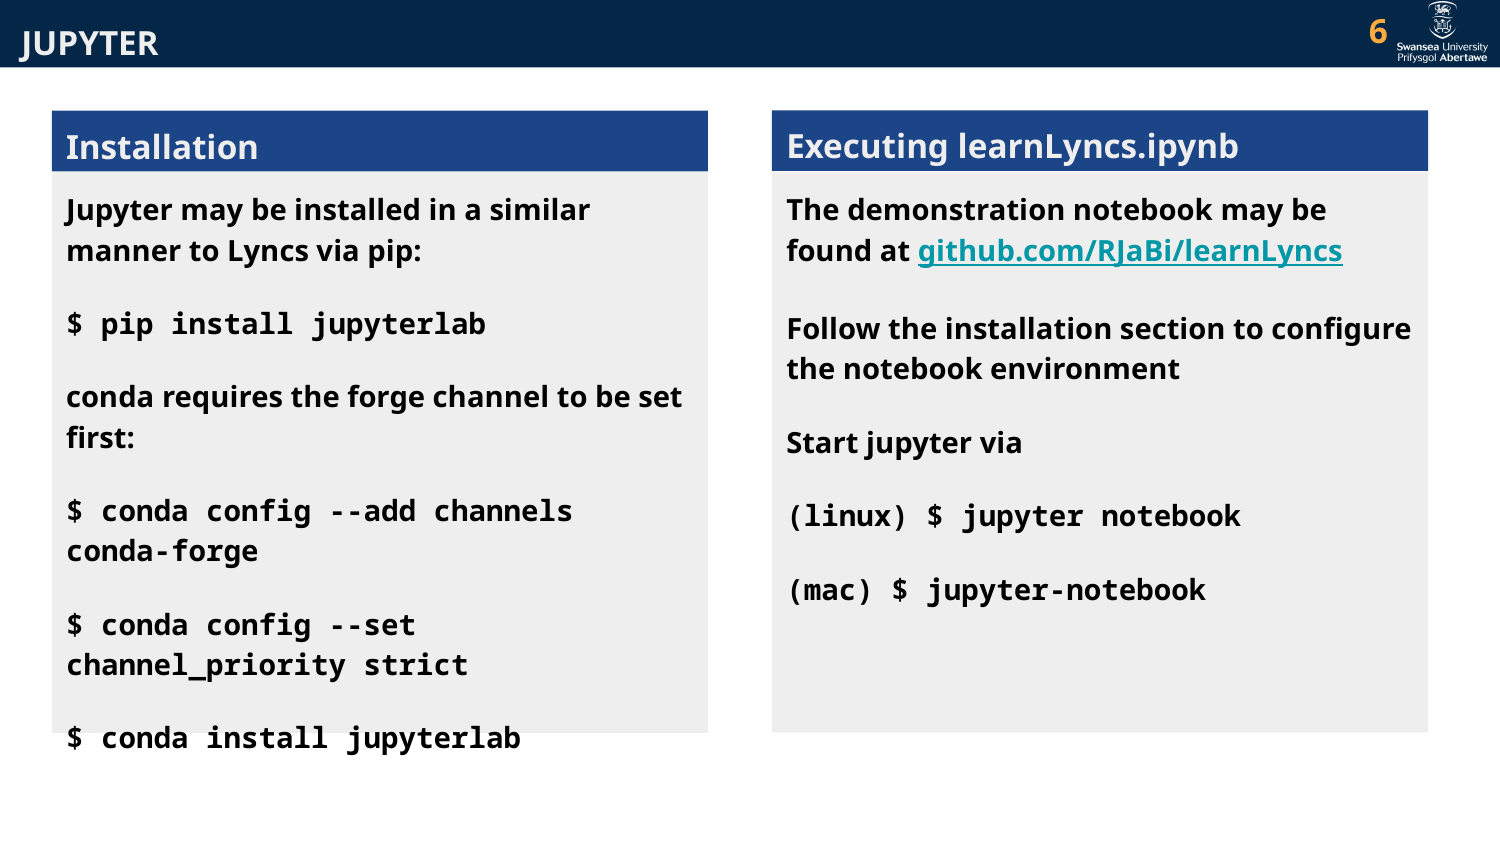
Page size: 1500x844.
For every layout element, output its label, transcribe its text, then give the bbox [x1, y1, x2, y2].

picture [1403, 1, 1488, 63]
list Jupyter may be installed in a similar manner to Lyncs via pip: $ pip install jupyterlab conda requires the forge channel to be set first: $ conda config --add channels conda-forge $ conda config --set channel_priority strict $ conda install jupyterlab [51, 171, 708, 672]
subtitle JUPYTER [6, 1, 728, 63]
list The demonstration notebook may be found at github.com/RJaBi/learnLyncs Follow the installation section to configure the notebook environment Start jupyter via (linux) $ jupyter notebook (mac) $ jupyter-notebook [771, 170, 1428, 671]
title Installation [51, 110, 708, 171]
slide_number <number> [1313, 0, 1403, 65]
title Executing learnLyncs.ipynb [771, 110, 1428, 170]
